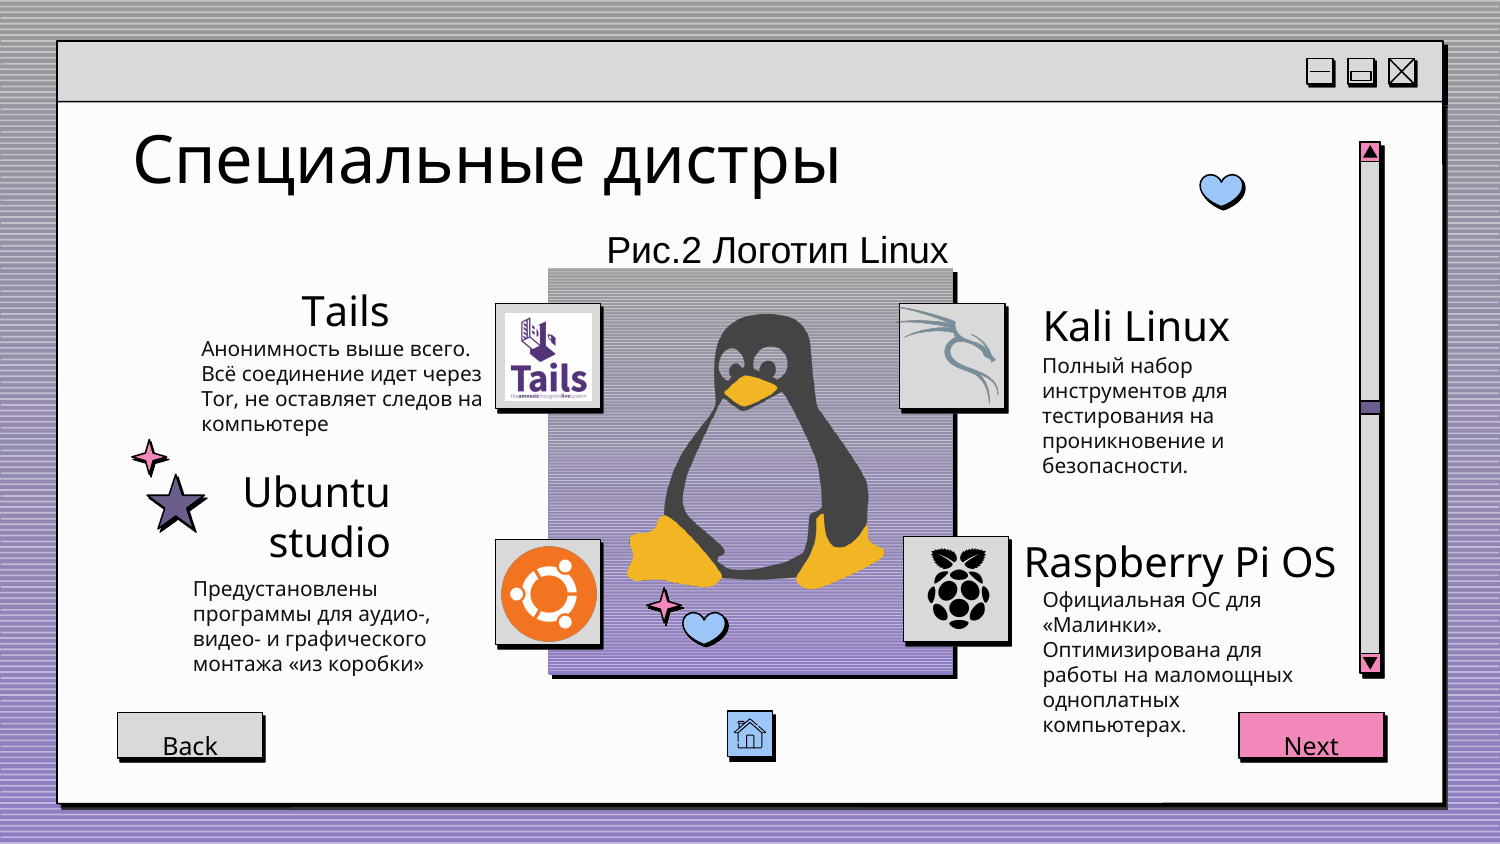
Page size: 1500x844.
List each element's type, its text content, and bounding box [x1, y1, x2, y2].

subtitle Back [129, 714, 251, 753]
subtitle Полный набор инструментов для тестирования на проникновение и безопасности. [1027, 338, 1346, 447]
text_box [1360, 562, 1380, 673]
subtitle Официальная ОС для «Малинки». Оптимизирована для работы на маломощных одноплатных компьютерах. [1027, 571, 1332, 671]
picture [505, 313, 592, 401]
text_box [1200, 174, 1243, 207]
subtitle Kali Linux [1027, 284, 1332, 336]
subtitle Ubuntu studio [227, 451, 532, 502]
subtitle Next [1250, 714, 1373, 753]
picture [618, 300, 1002, 589]
subtitle Raspberry Pi OS [1008, 520, 1428, 562]
text_box [1239, 712, 1384, 758]
title Специальные дистры [116, 101, 1384, 183]
subtitle Tails [286, 269, 591, 320]
picture [918, 548, 999, 629]
text_box [727, 711, 773, 757]
picture [496, 541, 602, 647]
subtitle Анонимность выше всего. Всё соединение идет через Tor, не оставляет следов на компьютере [186, 320, 505, 401]
text_box Рис.2 Логотип Linux [591, 221, 992, 321]
subtitle Предустановлены программы для аудио-, видео- и графического монтажа «из коробки» [177, 560, 482, 660]
text_box [131, 439, 167, 475]
text_box [1360, 142, 1380, 520]
text_box [495, 321, 1009, 674]
text_box [147, 474, 205, 529]
text_box [117, 712, 263, 758]
